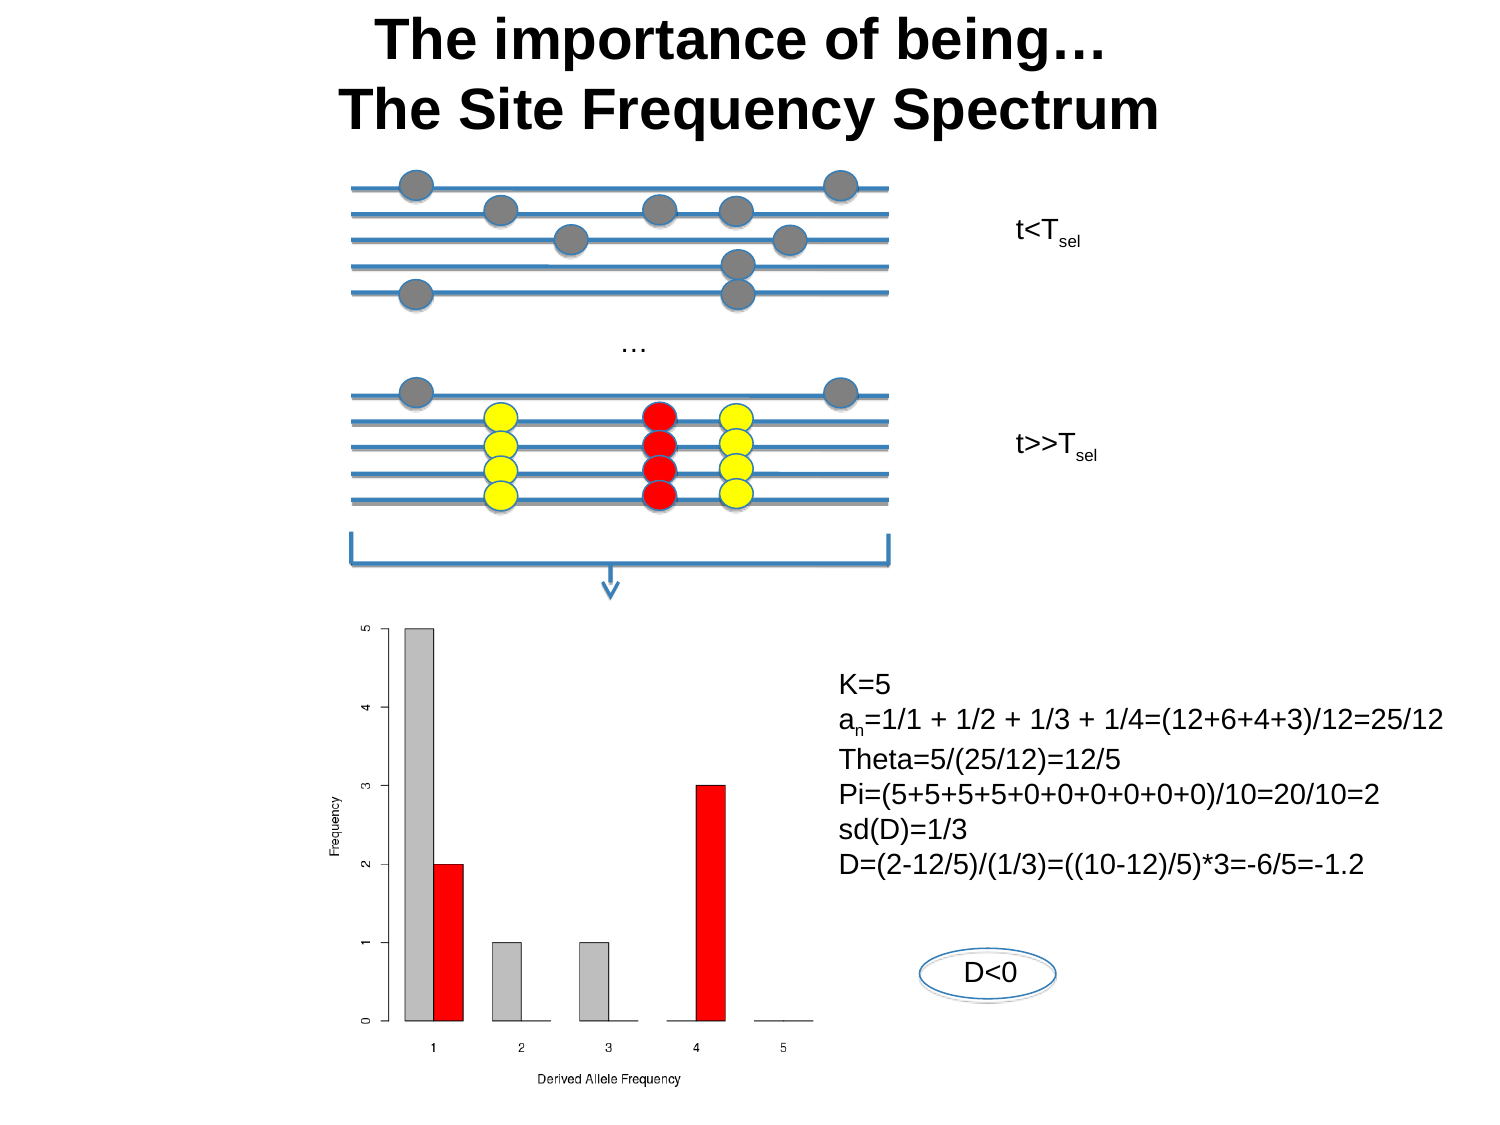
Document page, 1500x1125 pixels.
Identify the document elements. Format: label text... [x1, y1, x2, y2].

text_box … [604, 315, 664, 366]
text_box [484, 402, 518, 511]
text_box D<0 [948, 946, 1033, 997]
text_box [554, 224, 589, 255]
text_box [642, 195, 677, 225]
text_box [823, 170, 858, 201]
text_box K=5 an=1/1 + 1/2 + 1/3 + 1/4=(12+6+4+3)/12=25/12 Theta=5/(25/12)=12/5 Pi=(5+5+5+5+0+0+0+0+0+0)/10=20/10=2 sd(D)=1/3 D=(2-12/5)/(1/3)=((10-12)/5)*3=-6/5=-1.2 [823, 658, 1475, 888]
text_box t>>Tsel [1001, 417, 1163, 473]
text_box [721, 249, 756, 310]
title The importance of being… The Site Frequency Spectrum [0, 21, 1500, 121]
text_box [823, 378, 858, 408]
text_box [399, 170, 434, 201]
text_box t<Tsel [1001, 203, 1163, 259]
text_box [773, 225, 807, 256]
text_box [399, 279, 433, 310]
text_box [642, 402, 677, 511]
text_box [484, 195, 518, 226]
picture [326, 614, 821, 1091]
text_box [719, 196, 754, 227]
text_box [719, 403, 754, 509]
text_box [399, 377, 434, 408]
